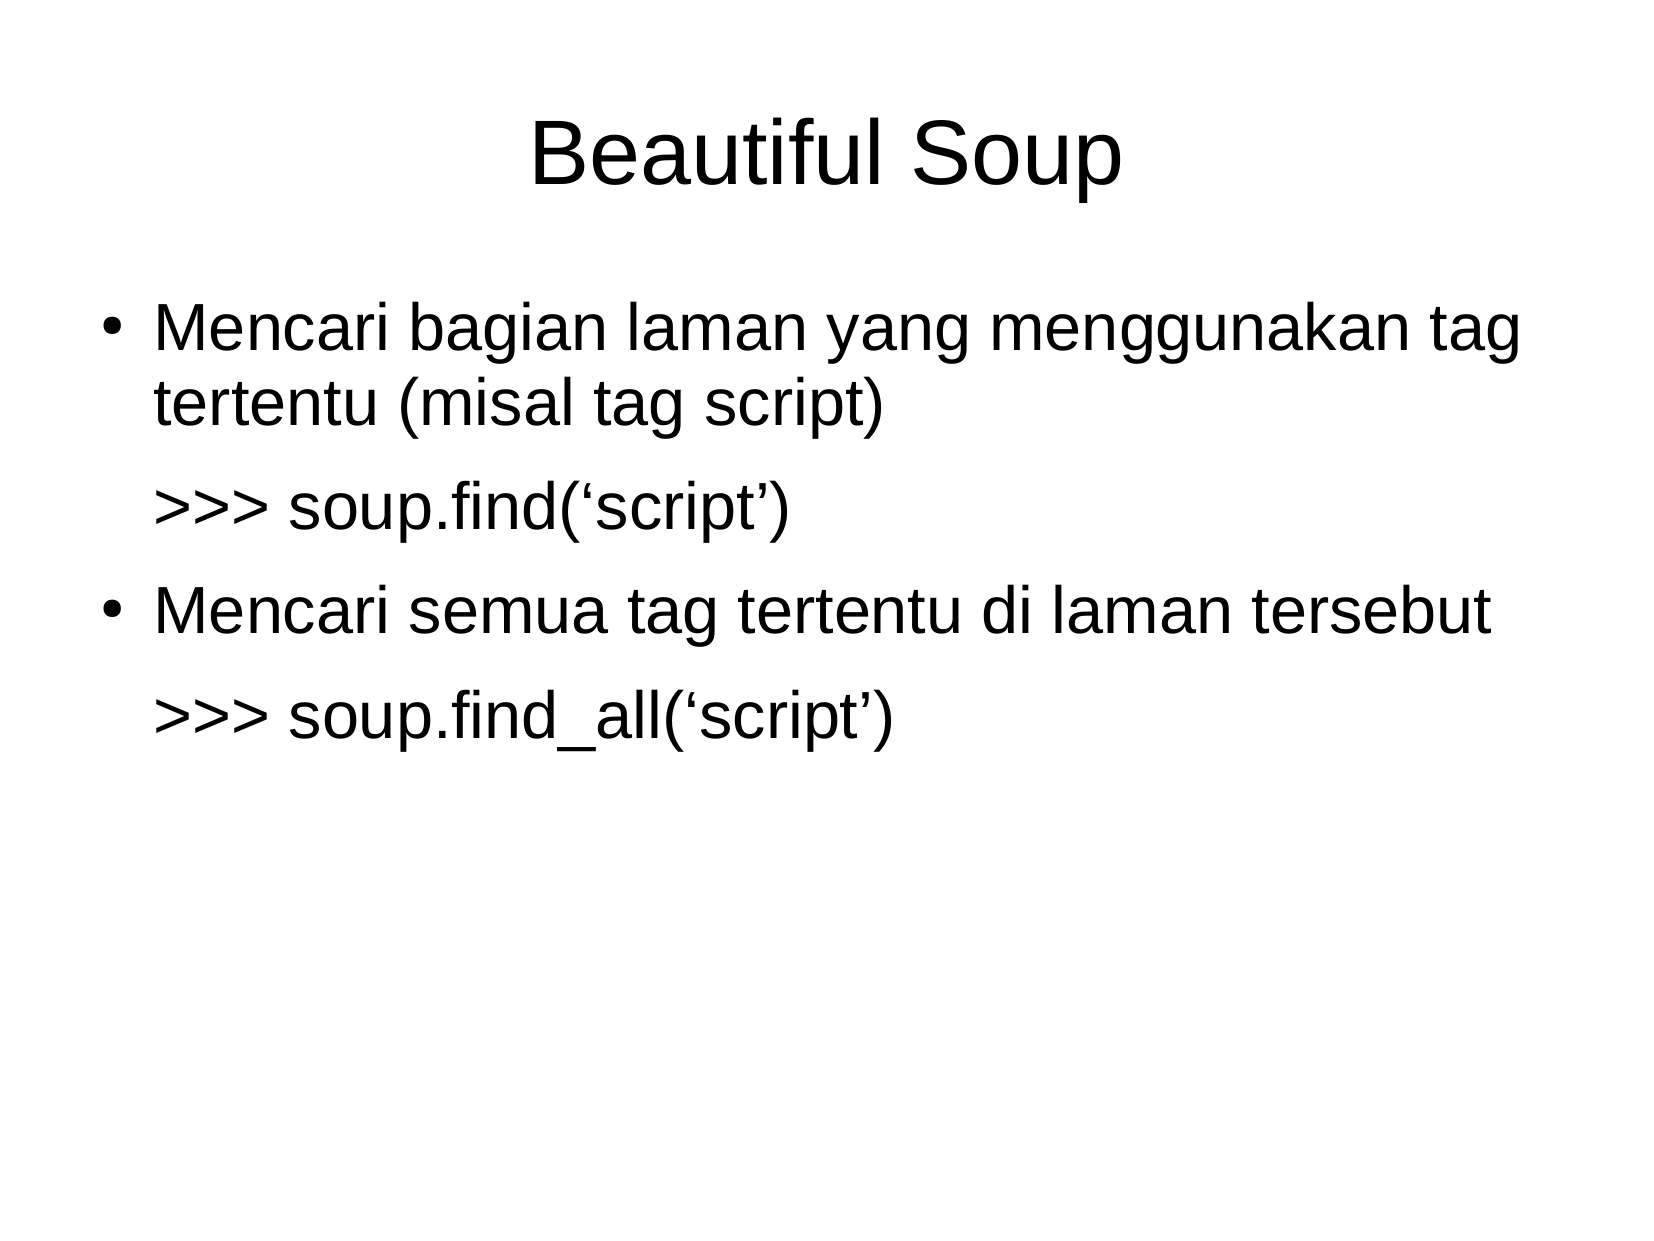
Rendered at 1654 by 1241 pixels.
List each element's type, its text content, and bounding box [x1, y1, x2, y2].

title Beautiful Soup [82, 49, 1571, 257]
list Mencari bagian laman yang menggunakan tag tertentu (misal tag script) >>> soup.find(‘script’) Mencari semua tag tertentu di laman tersebut >>> soup.find_all(‘script’) [82, 290, 1571, 1010]
